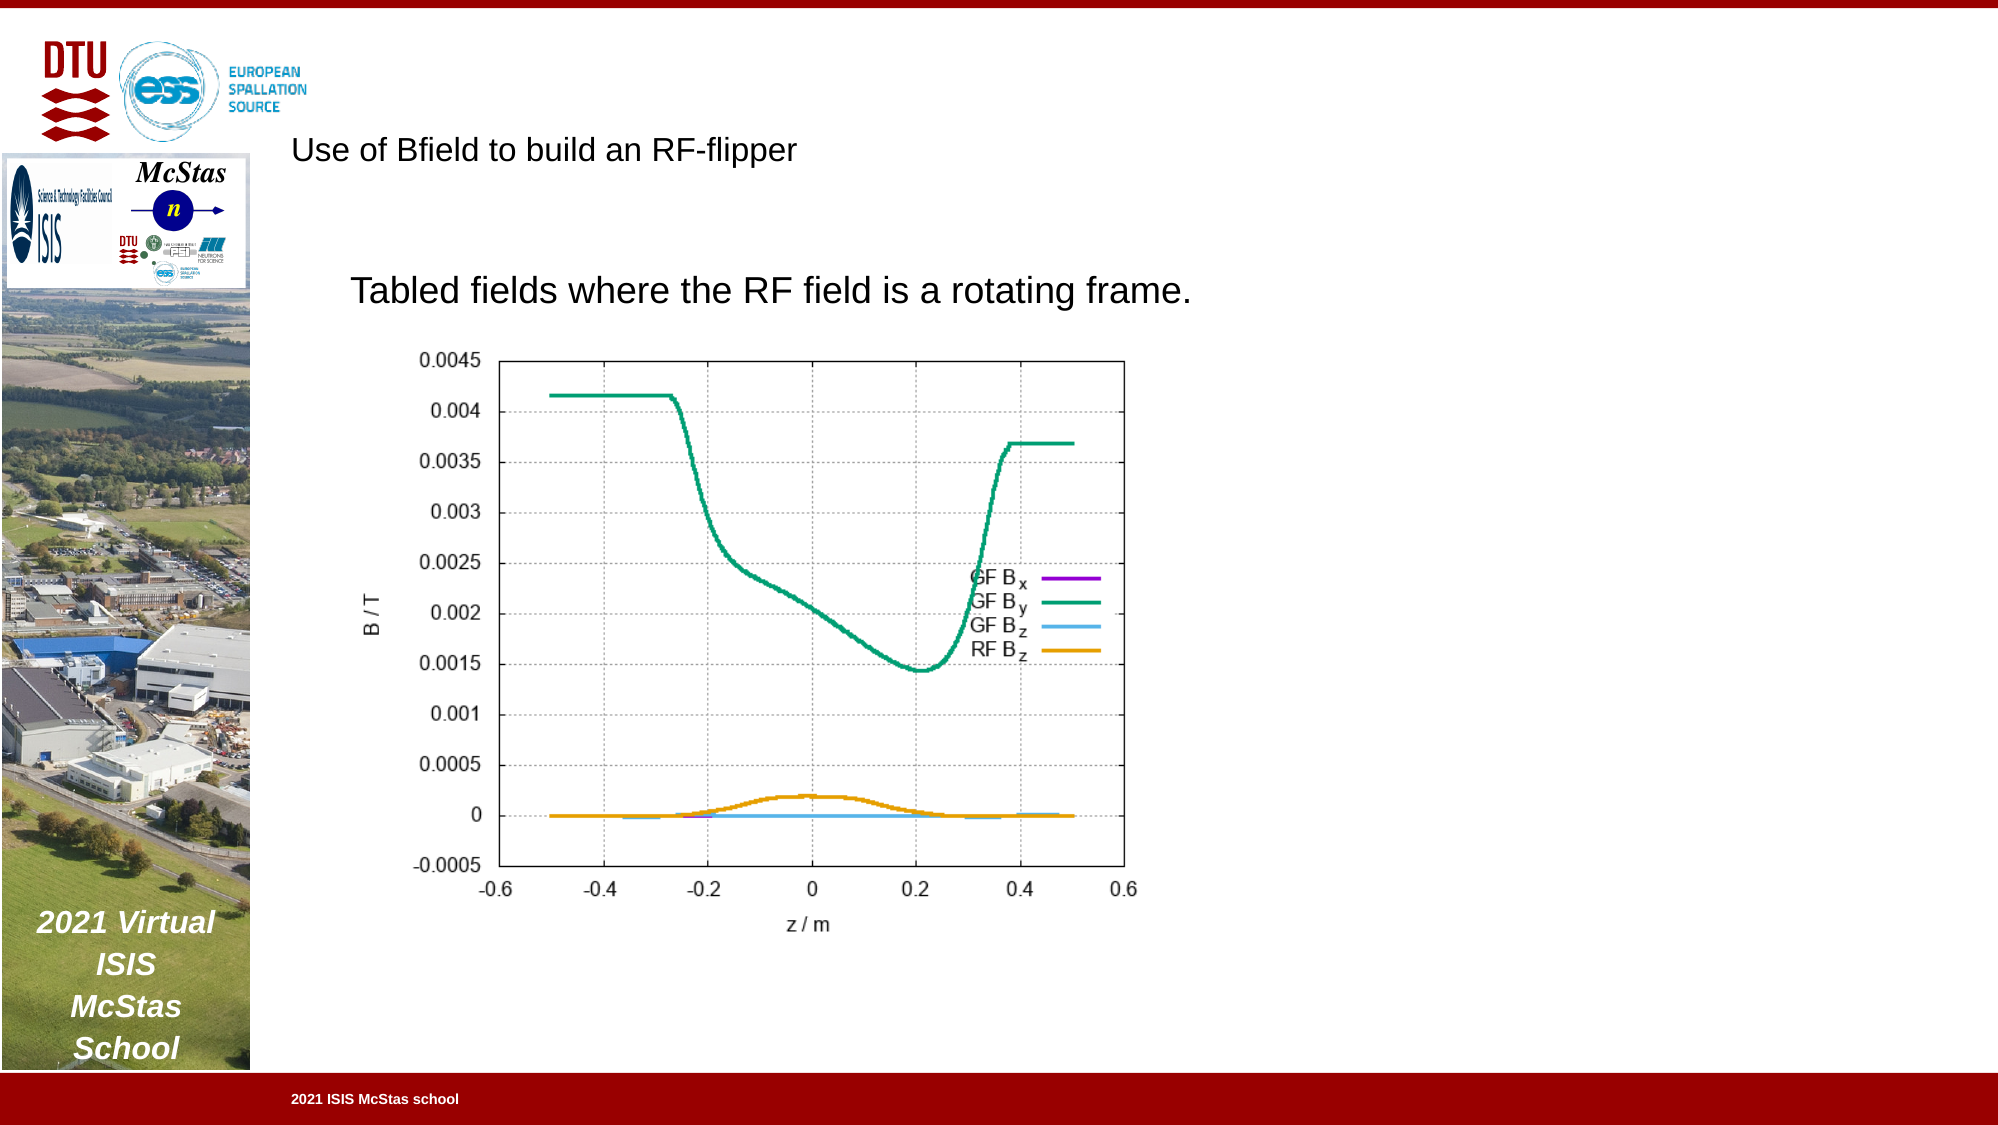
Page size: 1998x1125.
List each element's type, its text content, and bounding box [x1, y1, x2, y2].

picture [119, 41, 307, 142]
picture [355, 337, 1163, 943]
picture [2, 153, 250, 1070]
title Use of Bfield to build an RF-flipper [291, 69, 1819, 230]
text_box Tabled fields where the RF field is a rotating frame. [335, 262, 1208, 320]
